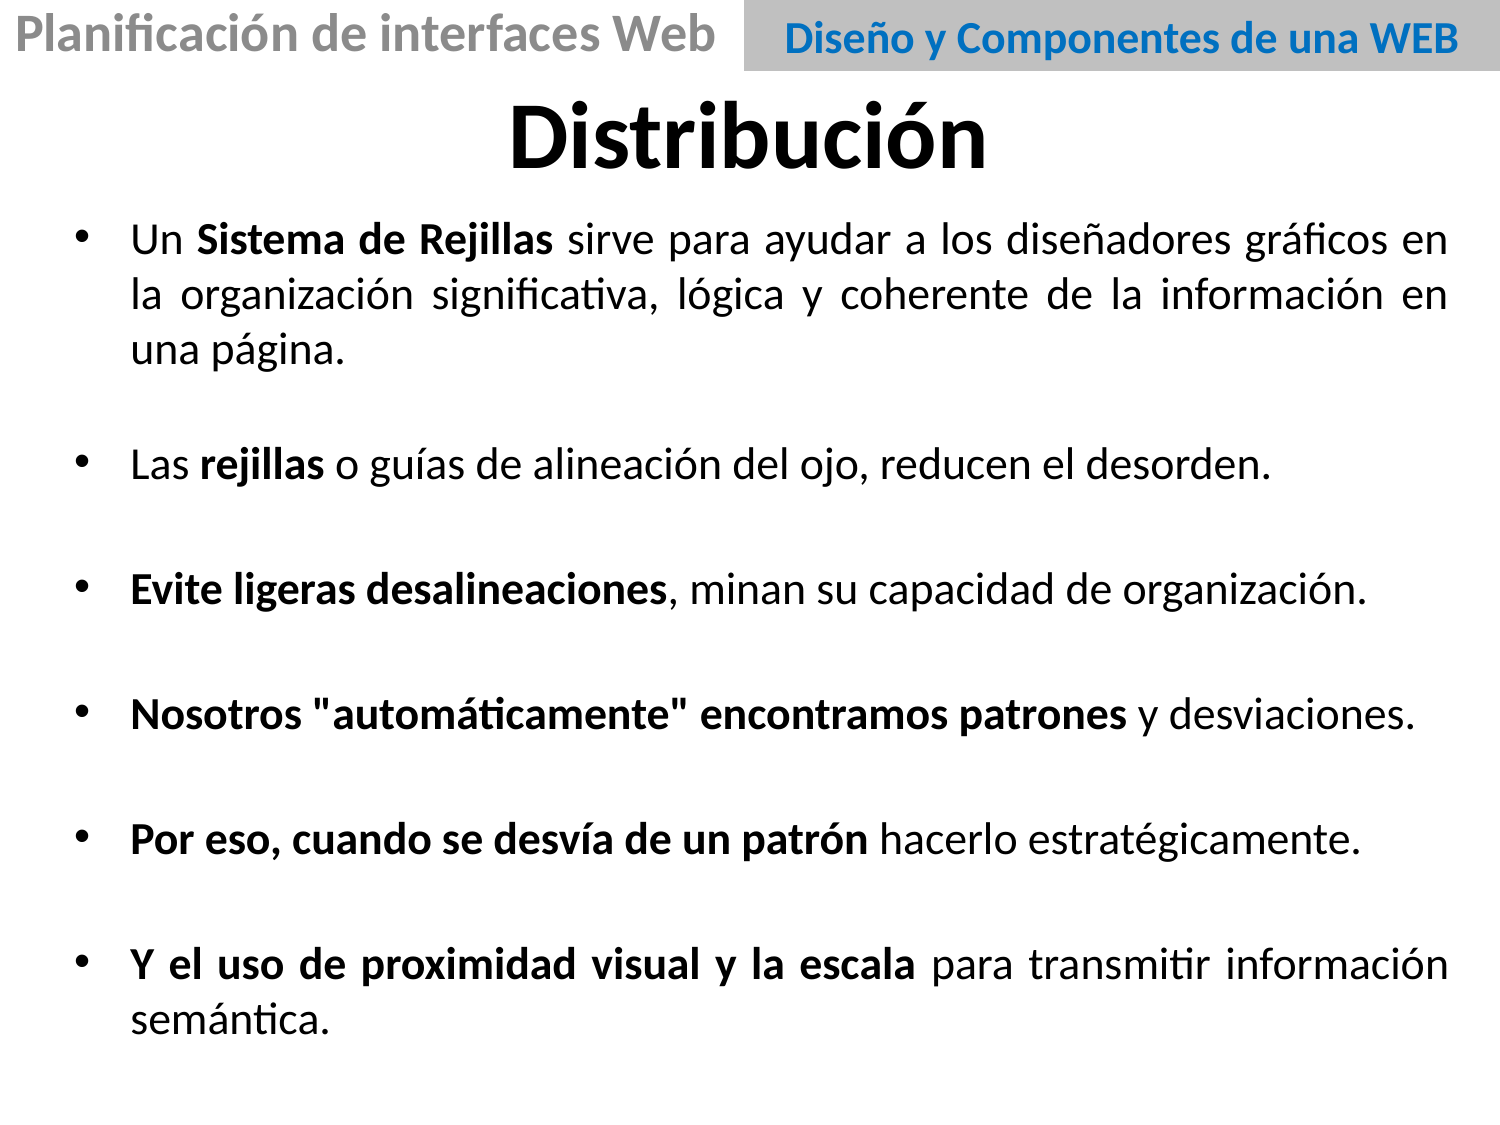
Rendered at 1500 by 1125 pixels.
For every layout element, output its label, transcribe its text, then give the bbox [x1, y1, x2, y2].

list Un Sistema de Rejillas sirve para ayudar a los diseñadores gráficos en la organización significativa, lógica y coherente de la información en una página. Las rejillas o guías de alineación del ojo, reducen el desorden. Evite ligeras desalineaciones, minan su capacidad de organización. Nosotros "automáticamente" encontramos patrones y desviaciones. Por eso, cuando se desvía de un patrón hacerlo estratégicamente. Y el uso de proximidad visual y la escala para transmitir información semántica. [59, 201, 1465, 1063]
title Diseño y Componentes de una WEB [744, 0, 1500, 71]
title Planificación de interfaces Web [0, 0, 744, 60]
text_box Distribución [370, 72, 1128, 189]
